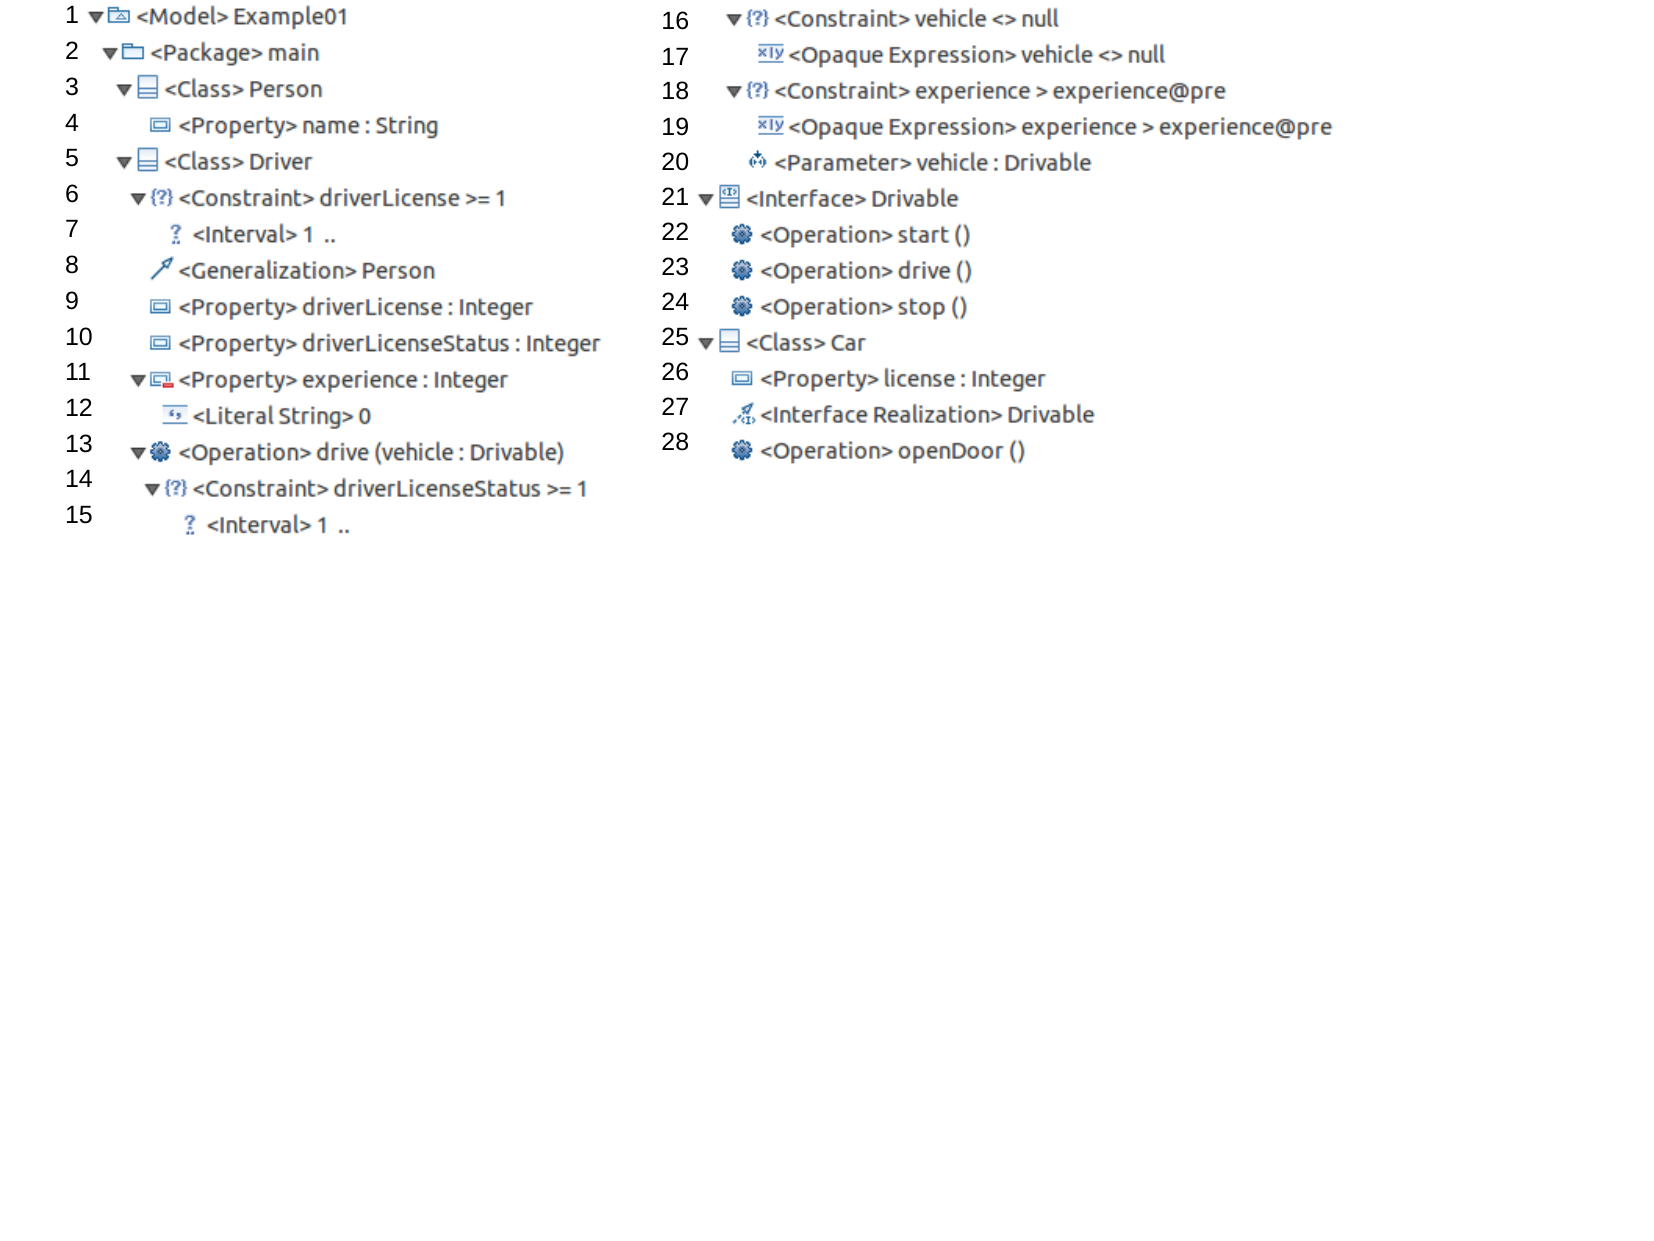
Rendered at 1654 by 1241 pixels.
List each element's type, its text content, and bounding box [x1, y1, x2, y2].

list 16 17 18 19 20 21 22 23 24 25 26 27 28 [590, 7, 709, 957]
list 1 2 3 4 5 6 7 8 9 10 11 12 13 14 15 [0, 1, 125, 951]
picture [679, 2, 1342, 473]
picture [125, 1, 609, 538]
